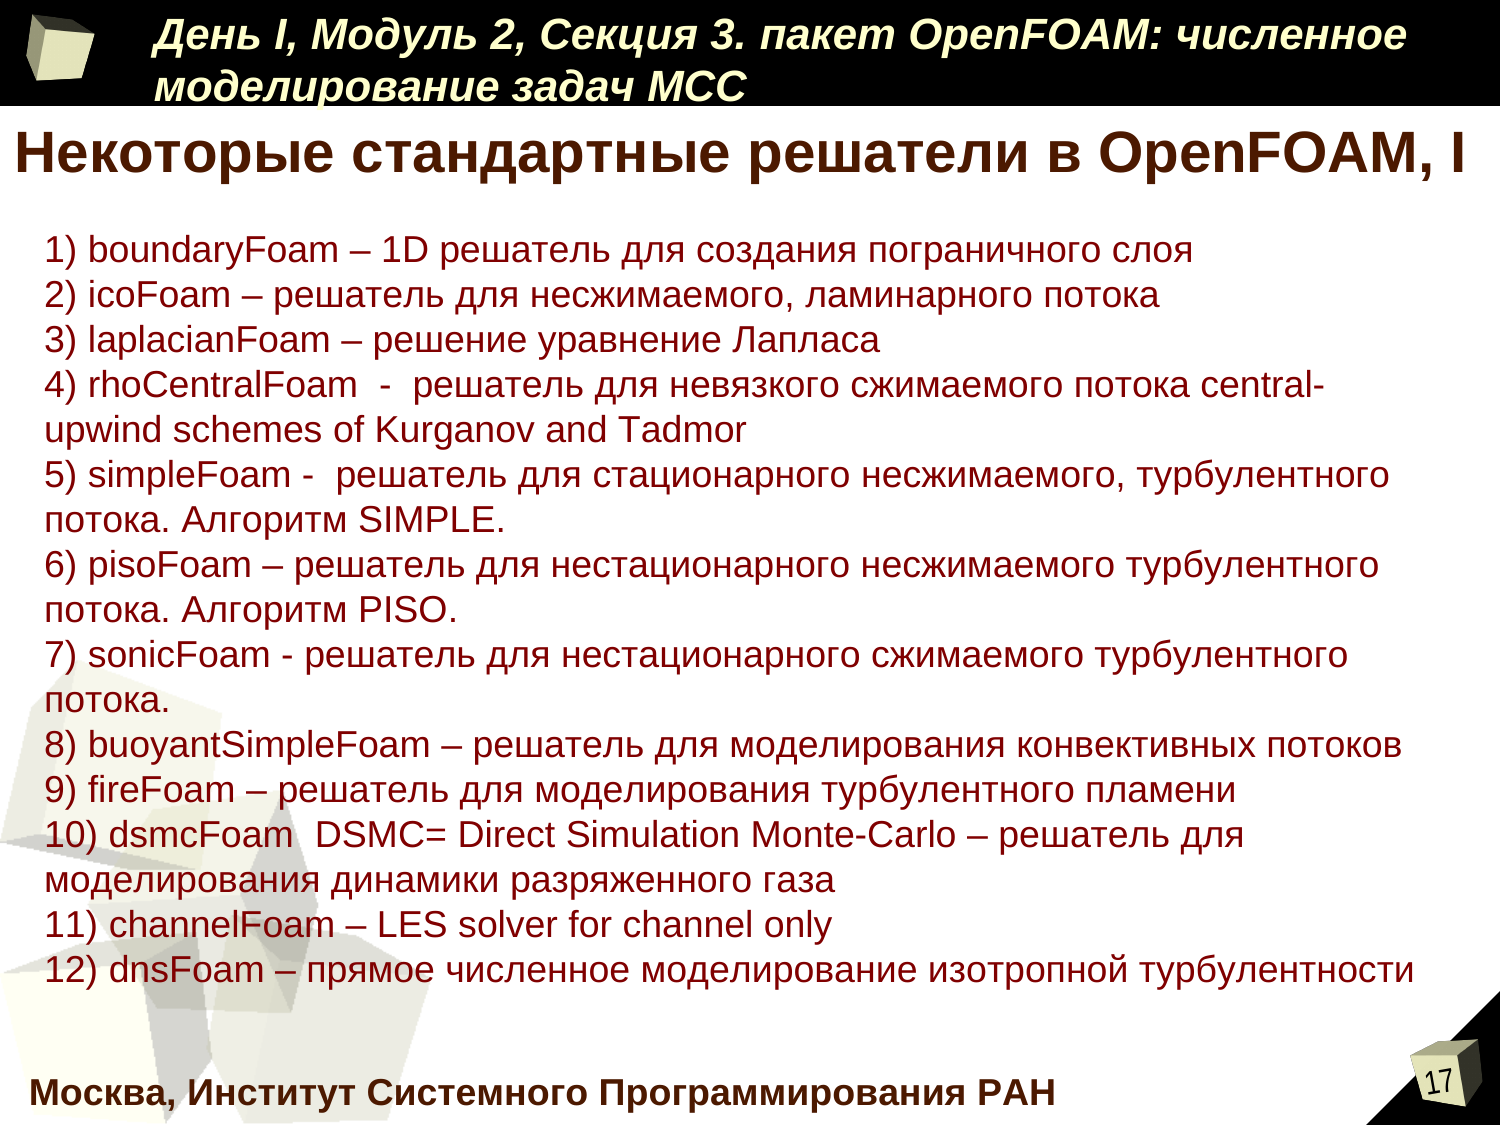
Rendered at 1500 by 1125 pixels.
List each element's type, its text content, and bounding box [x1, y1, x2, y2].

picture [0, 659, 433, 1125]
picture [423, 1088, 433, 1102]
text_box Некоторые стандартные решатели в OpenFOAM, I [0, 106, 1500, 192]
text_box 1) boundaryFoam – 1D решатель для создания пограничного слоя 2) icoFoam – решатель для несжимаемого, ламинарного потока 3) laplacianFoam – решение уравнение Лапласа 4) rhoCentralFoam - решатель для невязкого сжимаемого потока central-upwind schemes of Kurganov and Tadmor 5) simpleFoam - решатель для стационарного несжимаемого, турбулентного потока. Алгоритм SIMPLE. 6) pisoFoam – решатель для нестационарного несжимаемого турбулентного потока. Алгоритм PISO. 7) sonicFoam - решатель для нестационарного сжимаемого турбулентного потока. 8) buoyantSimpleFoam – решатель для моделирования конвективных потоков 9) fireFoam – решатель для моделирования турбулентного пламени 10) dsmcFoam DSMC= Direct Simulation Monte-Carlo – решатель для моделирования динамики разряженного газа 11) channelFoam – LES solver for channel only 12) dnsFoam – прямое численное моделирование изотропной турбулентности [29, 217, 1447, 998]
